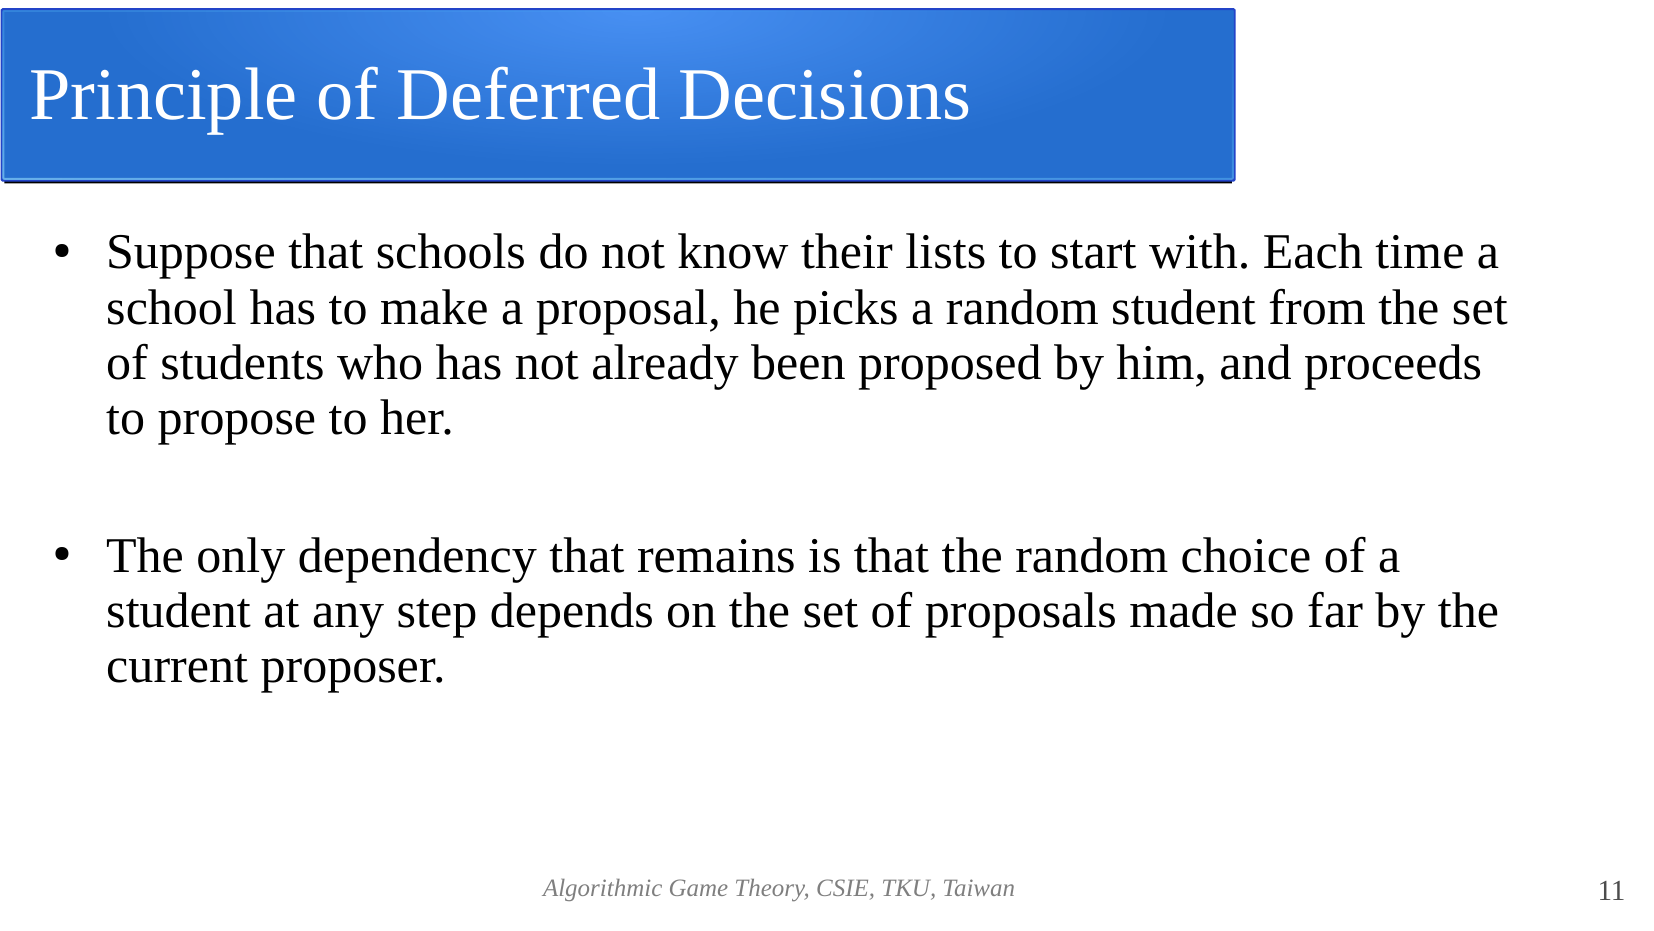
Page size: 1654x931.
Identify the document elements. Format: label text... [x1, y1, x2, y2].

list Suppose that schools do not know their lists to start with. Each time a school has to make a proposal, he picks a random student from the set of students who has not already been proposed by him, and proceeds to propose to her. The only dependency that remains is that the random choice of a student at any step depends on the set of proposals made so far by the current proposer. [35, 224, 1524, 815]
title Principle of Deferred Decisions [29, 17, 1138, 172]
